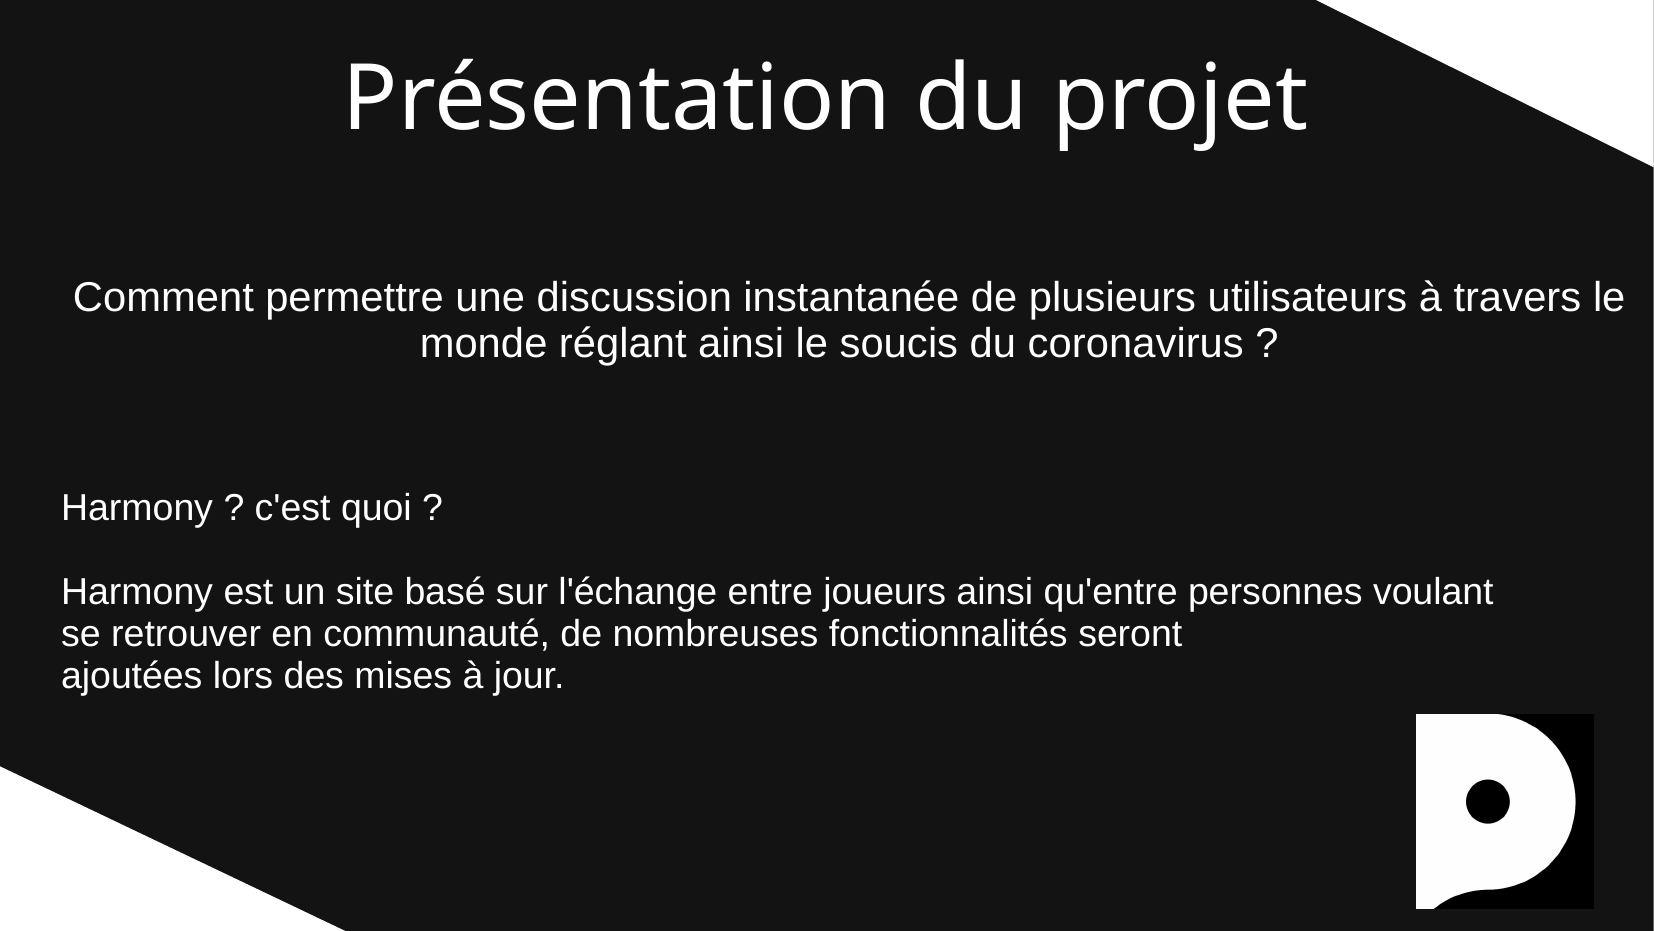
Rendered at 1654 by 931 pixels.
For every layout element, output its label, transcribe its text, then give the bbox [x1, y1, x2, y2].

text_box Harmony ? c'est quoi ? Harmony est un site basé sur l'échange entre joueurs ainsi qu'entre personnes voulant se retrouver en communauté, de nombreuses fonctionnalités seront ajoutées lors des mises à jour. [46, 479, 1537, 756]
picture [1416, 714, 1594, 909]
text_box Comment permettre une discussion instantanée de plusieurs utilisateurs à travers le monde réglant ainsi le soucis du coronavirus ? [46, 266, 1653, 378]
text_box Présentation du projet [81, 15, 1570, 171]
text_box [0, 0, 1654, 931]
